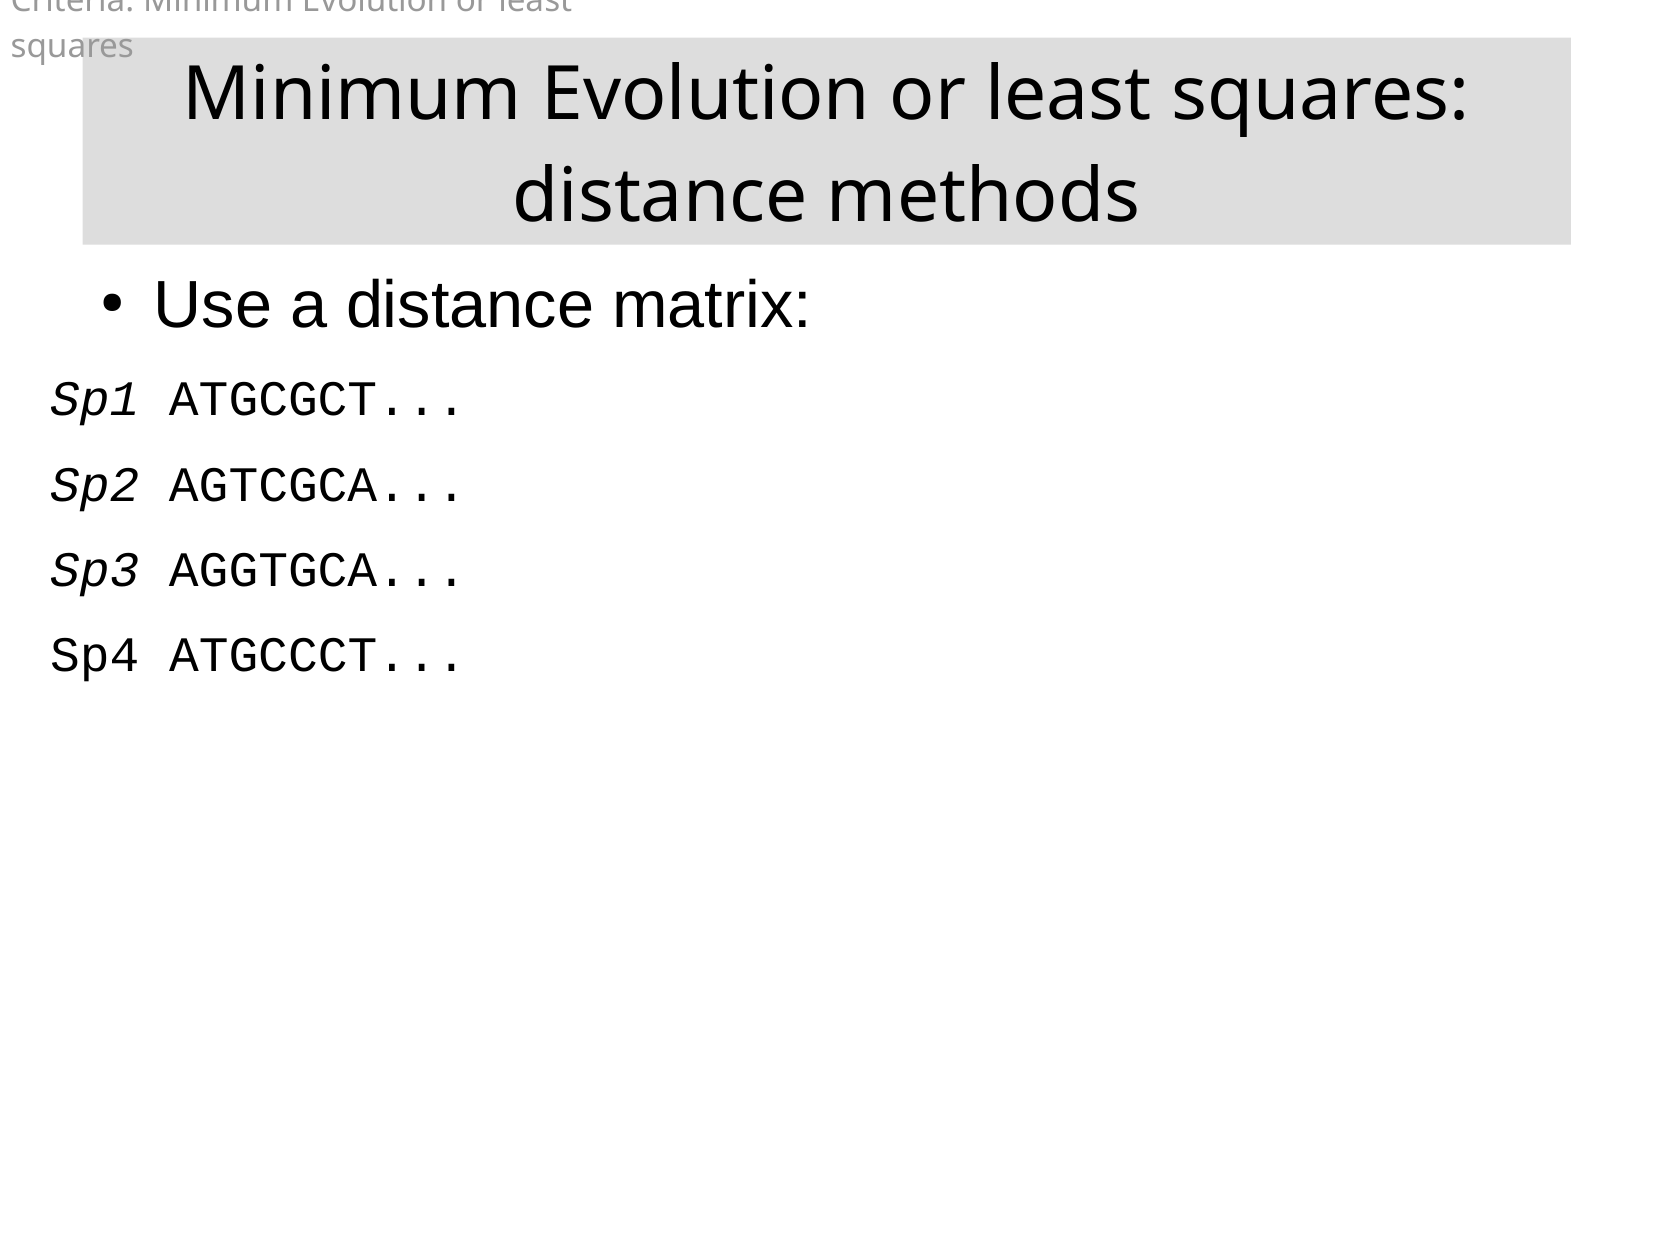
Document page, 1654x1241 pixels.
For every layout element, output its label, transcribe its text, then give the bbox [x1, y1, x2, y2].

title Minimum Evolution or least squares: distance methods [82, 37, 1571, 245]
list Sp1 ATGCGCT... Sp2 AGTCGCA... Sp3 AGGTGCA... Sp4 ATGCCCT... [0, 374, 520, 691]
text_box Criteria: Minimum Evolution or least squares [10, 0, 676, 73]
list Use a distance matrix: [82, 266, 1571, 352]
